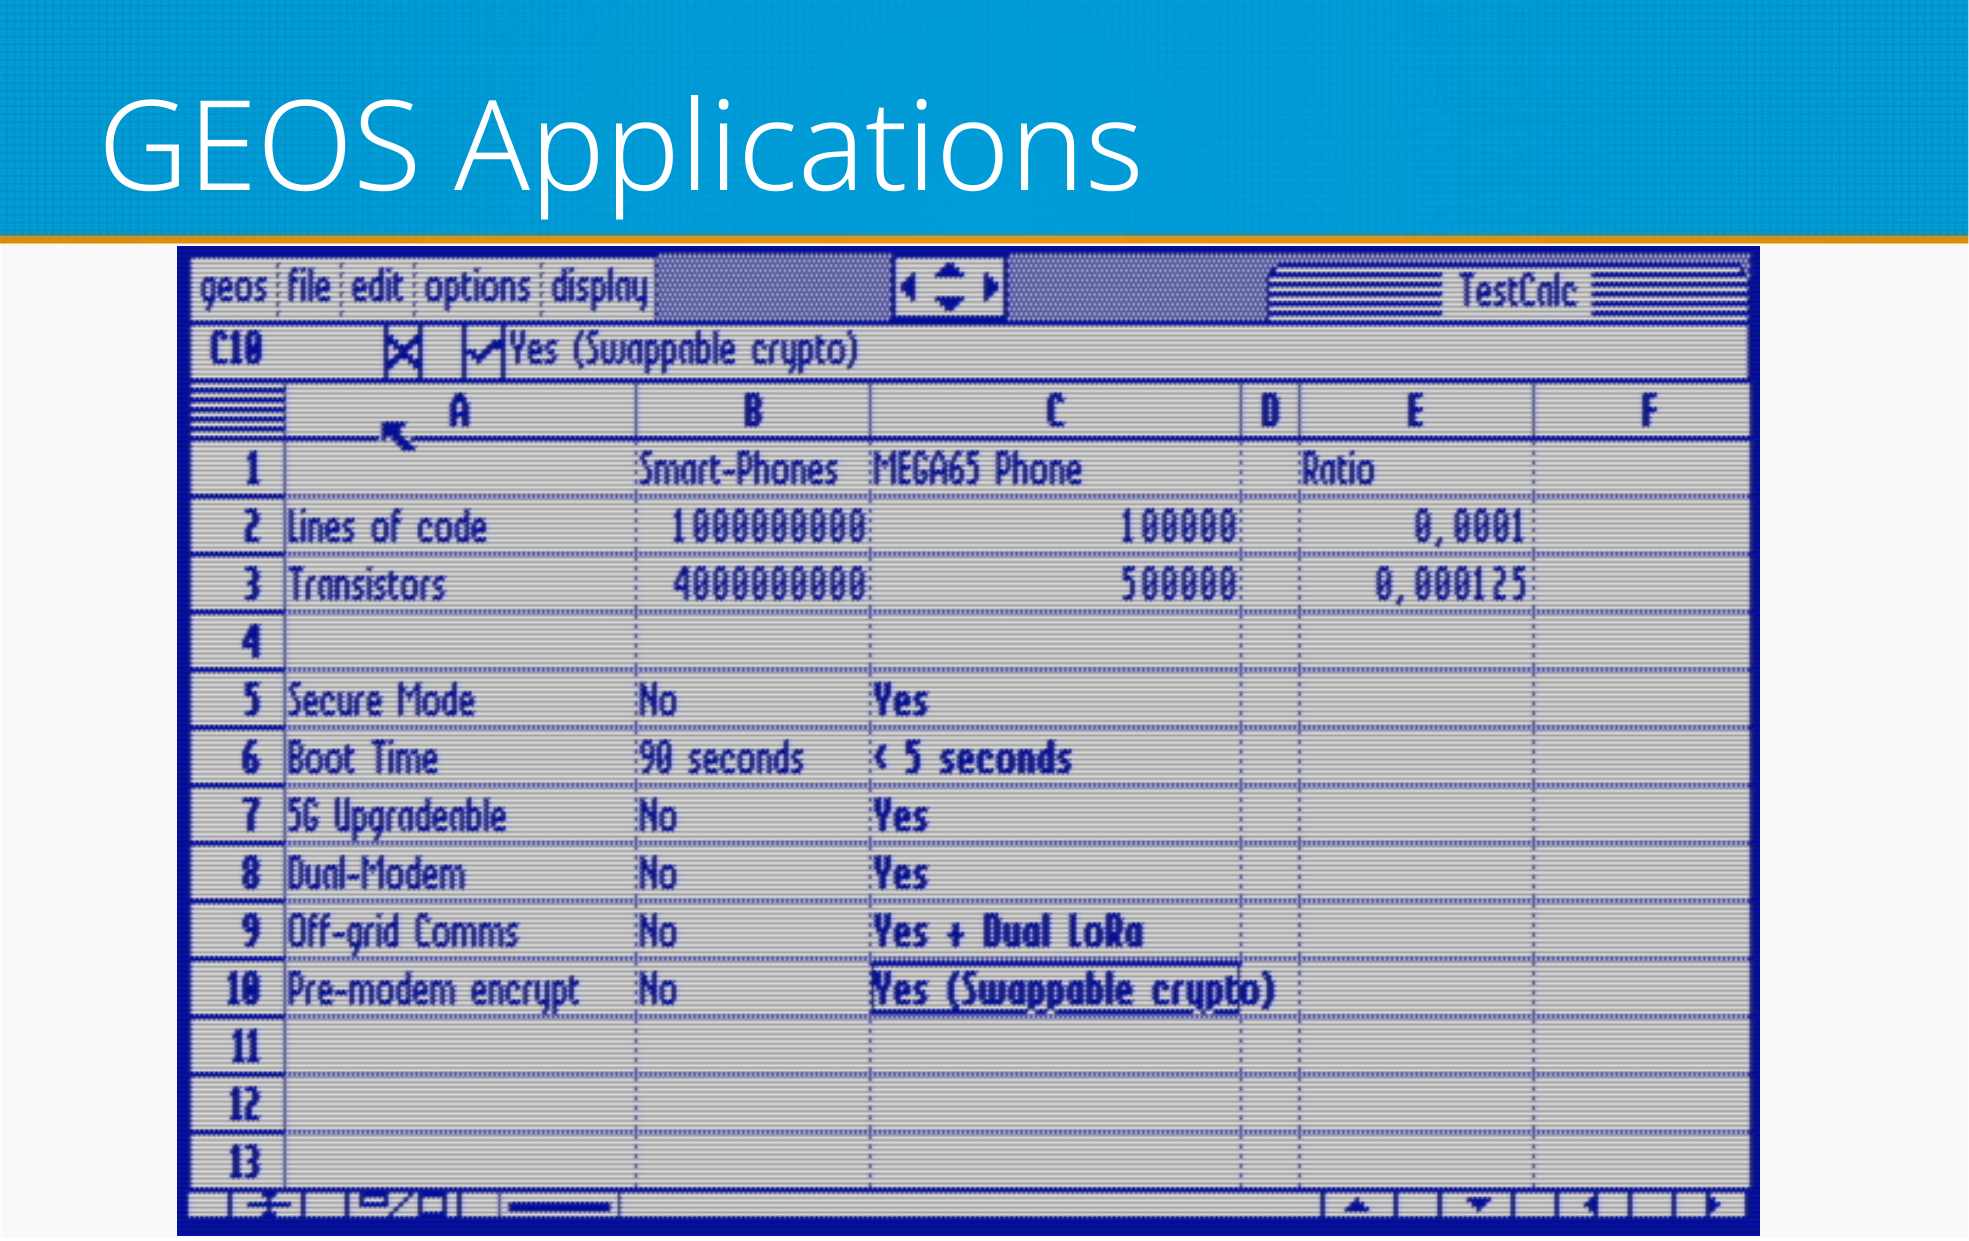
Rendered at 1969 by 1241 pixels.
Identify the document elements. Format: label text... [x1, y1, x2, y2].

title GEOS Applications [98, 19, 1870, 227]
picture [0, 233, 1969, 1241]
